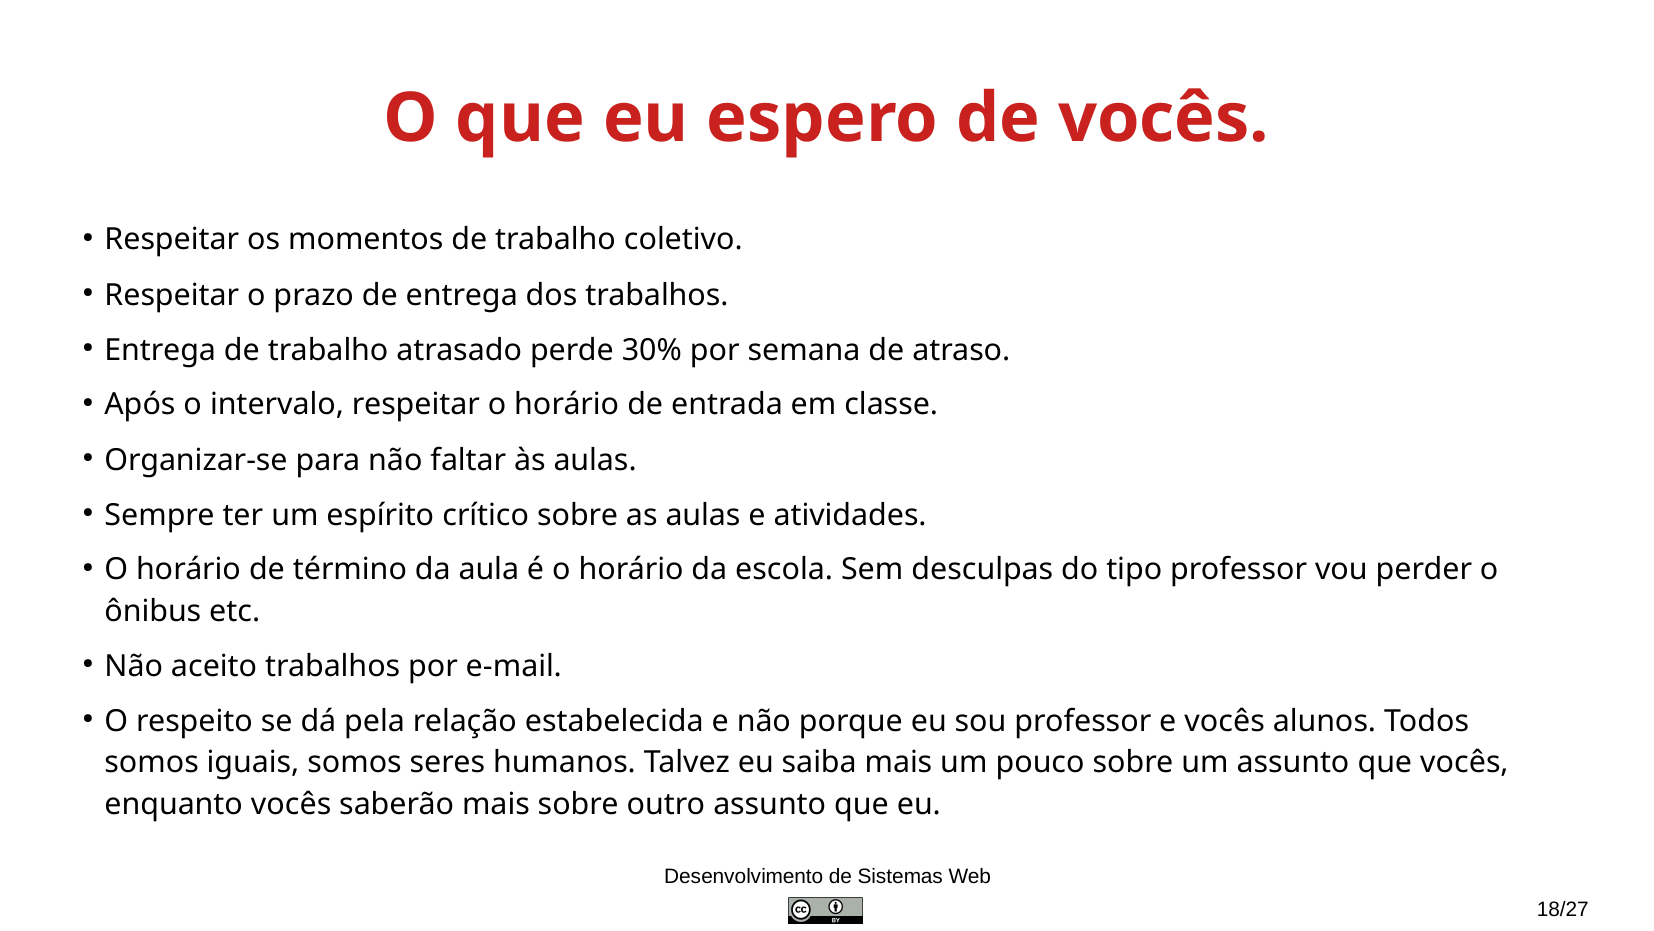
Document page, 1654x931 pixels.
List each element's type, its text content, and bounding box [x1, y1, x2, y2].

picture [788, 897, 863, 924]
title O que eu espero de vocês. [82, 37, 1571, 193]
list Respeitar os momentos de trabalho coletivo. Respeitar o prazo de entrega dos trabalhos. Entrega de trabalho atrasado perde 30% por semana de atraso. Após o intervalo, respeitar o horário de entrada em classe. Organizar-se para não faltar às aulas. Sempre ter um espírito crítico sobre as aulas e atividades. O horário de término da aula é o horário da escola. Sem desculpas do tipo professor vou perder o ônibus etc. Não aceito trabalhos por e-mail. O respeito se dá pela relação estabelecida e não porque eu sou professor e vocês alunos. Todos somos iguais, somos seres humanos. Talvez eu saiba mais um pouco sobre um assunto que vocês, enquanto vocês saberão mais sobre outro assunto que eu. [82, 217, 1571, 827]
